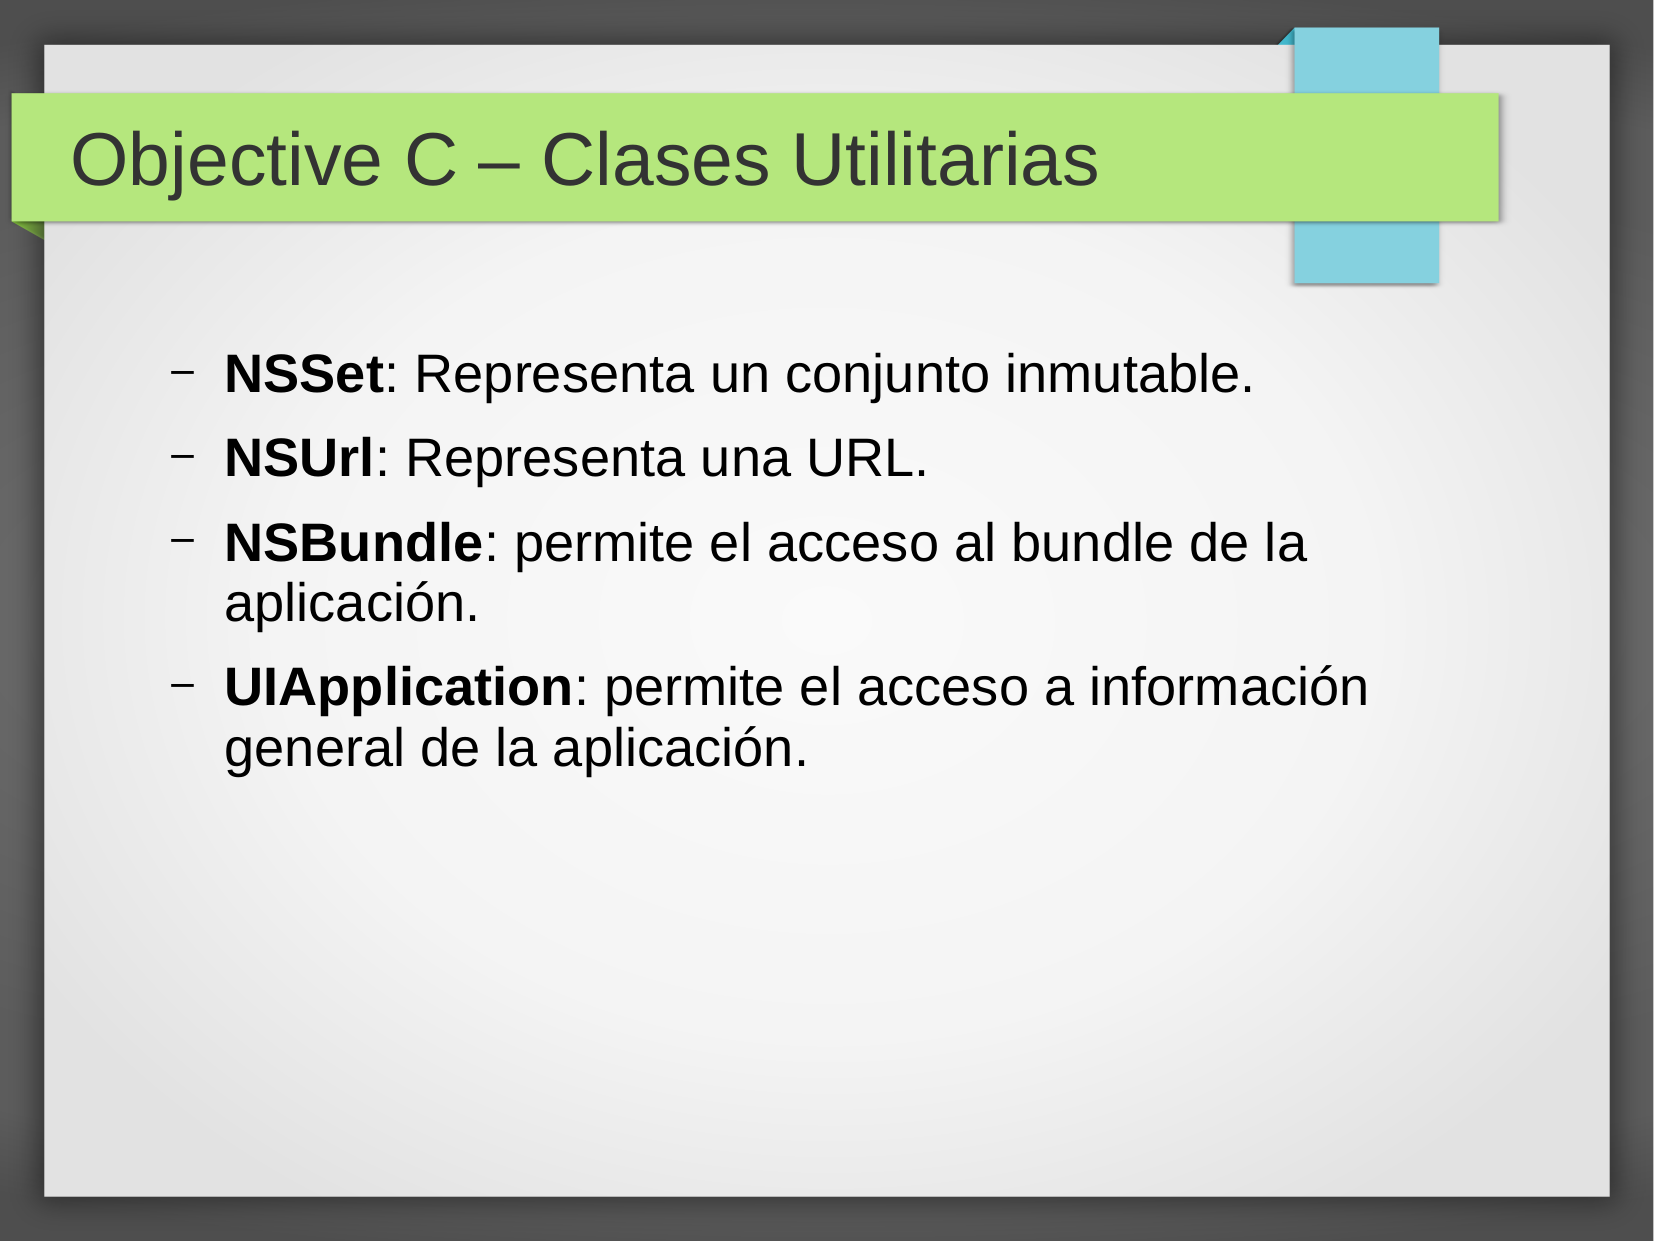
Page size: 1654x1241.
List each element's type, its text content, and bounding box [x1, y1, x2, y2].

list NSSet: Representa un conjunto inmutable. NSUrl: Representa una URL. NSBundle: permite el acceso al bundle de la aplicación. UIApplication: permite el acceso a información general de la aplicación. [82, 343, 1538, 1063]
picture [0, 0, 1654, 1241]
title Objective C – Clases Utilitarias [70, 106, 1229, 213]
